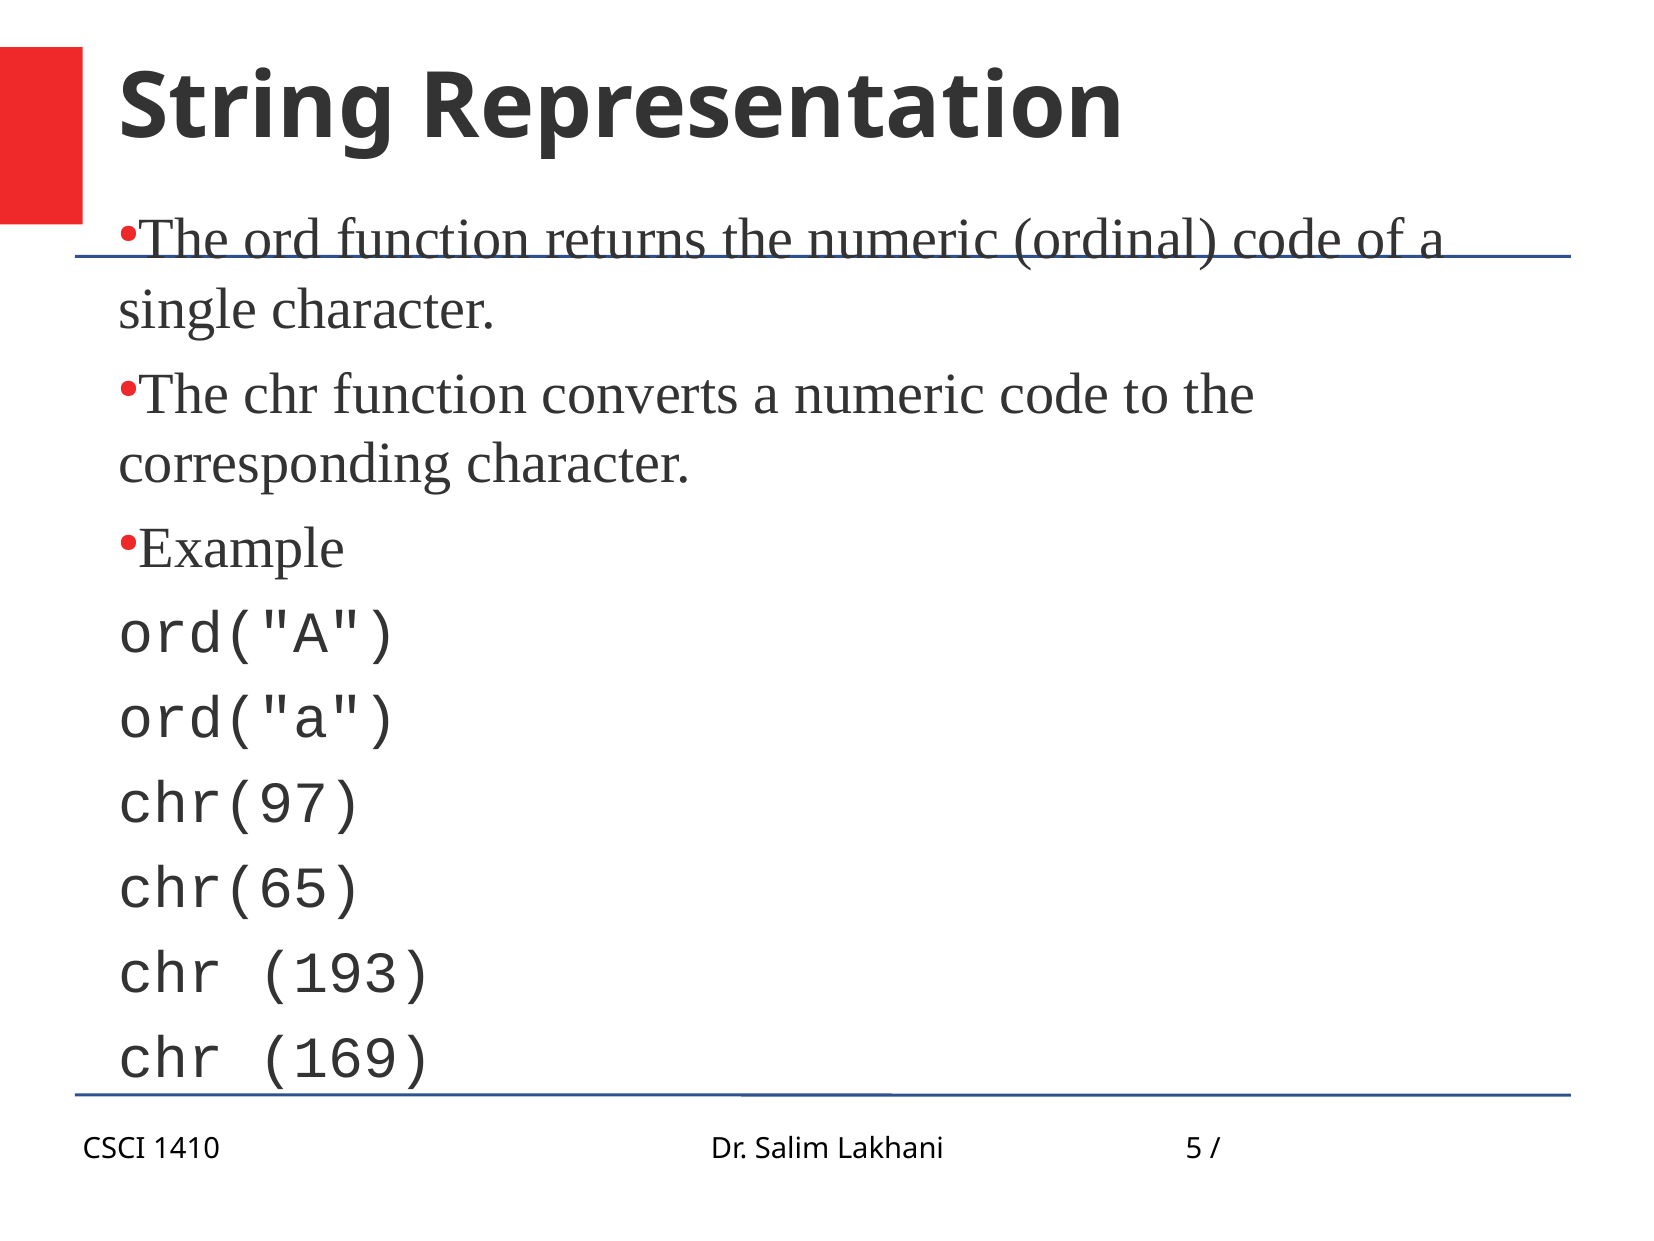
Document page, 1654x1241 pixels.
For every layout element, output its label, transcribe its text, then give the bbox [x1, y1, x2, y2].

title String Representation [118, 45, 1507, 157]
text_box Dr. Salim Lakhani [565, 1129, 1090, 1216]
text_box / [1185, 1129, 1571, 1216]
text_box CSCI 1410 [82, 1129, 468, 1216]
list The ord function returns the numeric (ordinal) code of a single character. The chr function converts a numeric code to the corresponding character. Example ord("A") ord("a") chr(97) chr(65) chr (193) chr (169) [118, 200, 1547, 1101]
